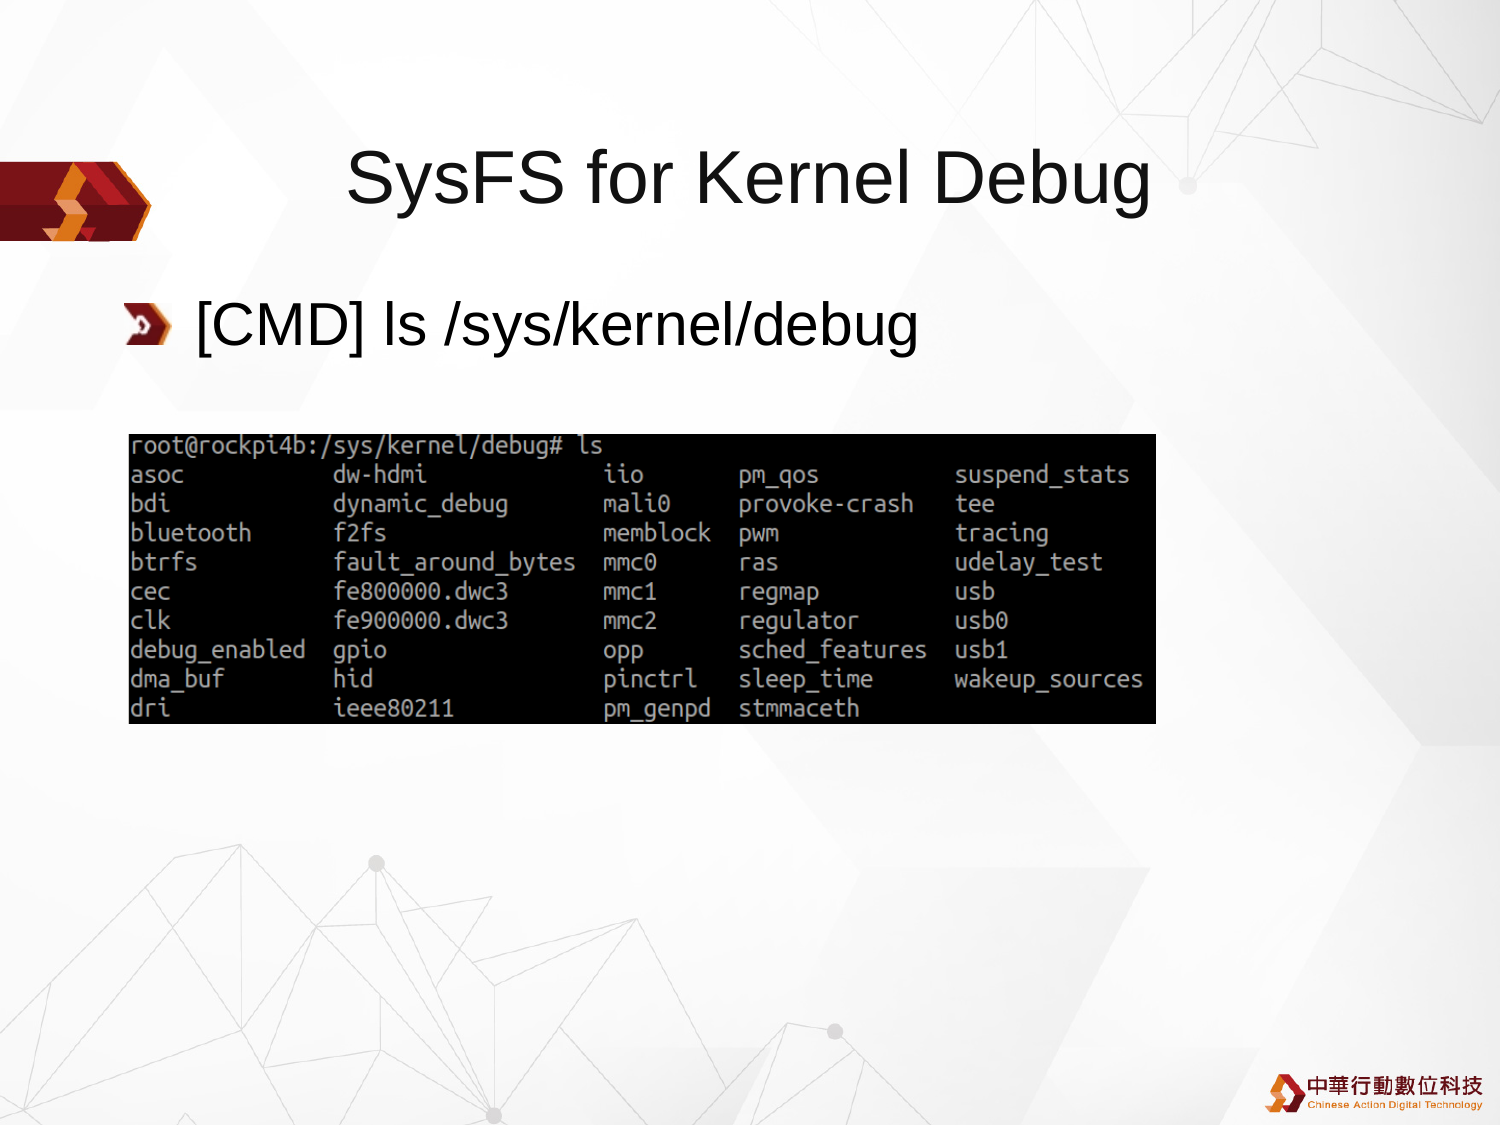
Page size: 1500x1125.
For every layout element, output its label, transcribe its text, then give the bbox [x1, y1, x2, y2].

list [CMD] ls /sys/kernel/debug [107, 290, 1425, 943]
title SysFS for Kernel Debug [107, 101, 1367, 255]
picture [0, 0, 1500, 1125]
